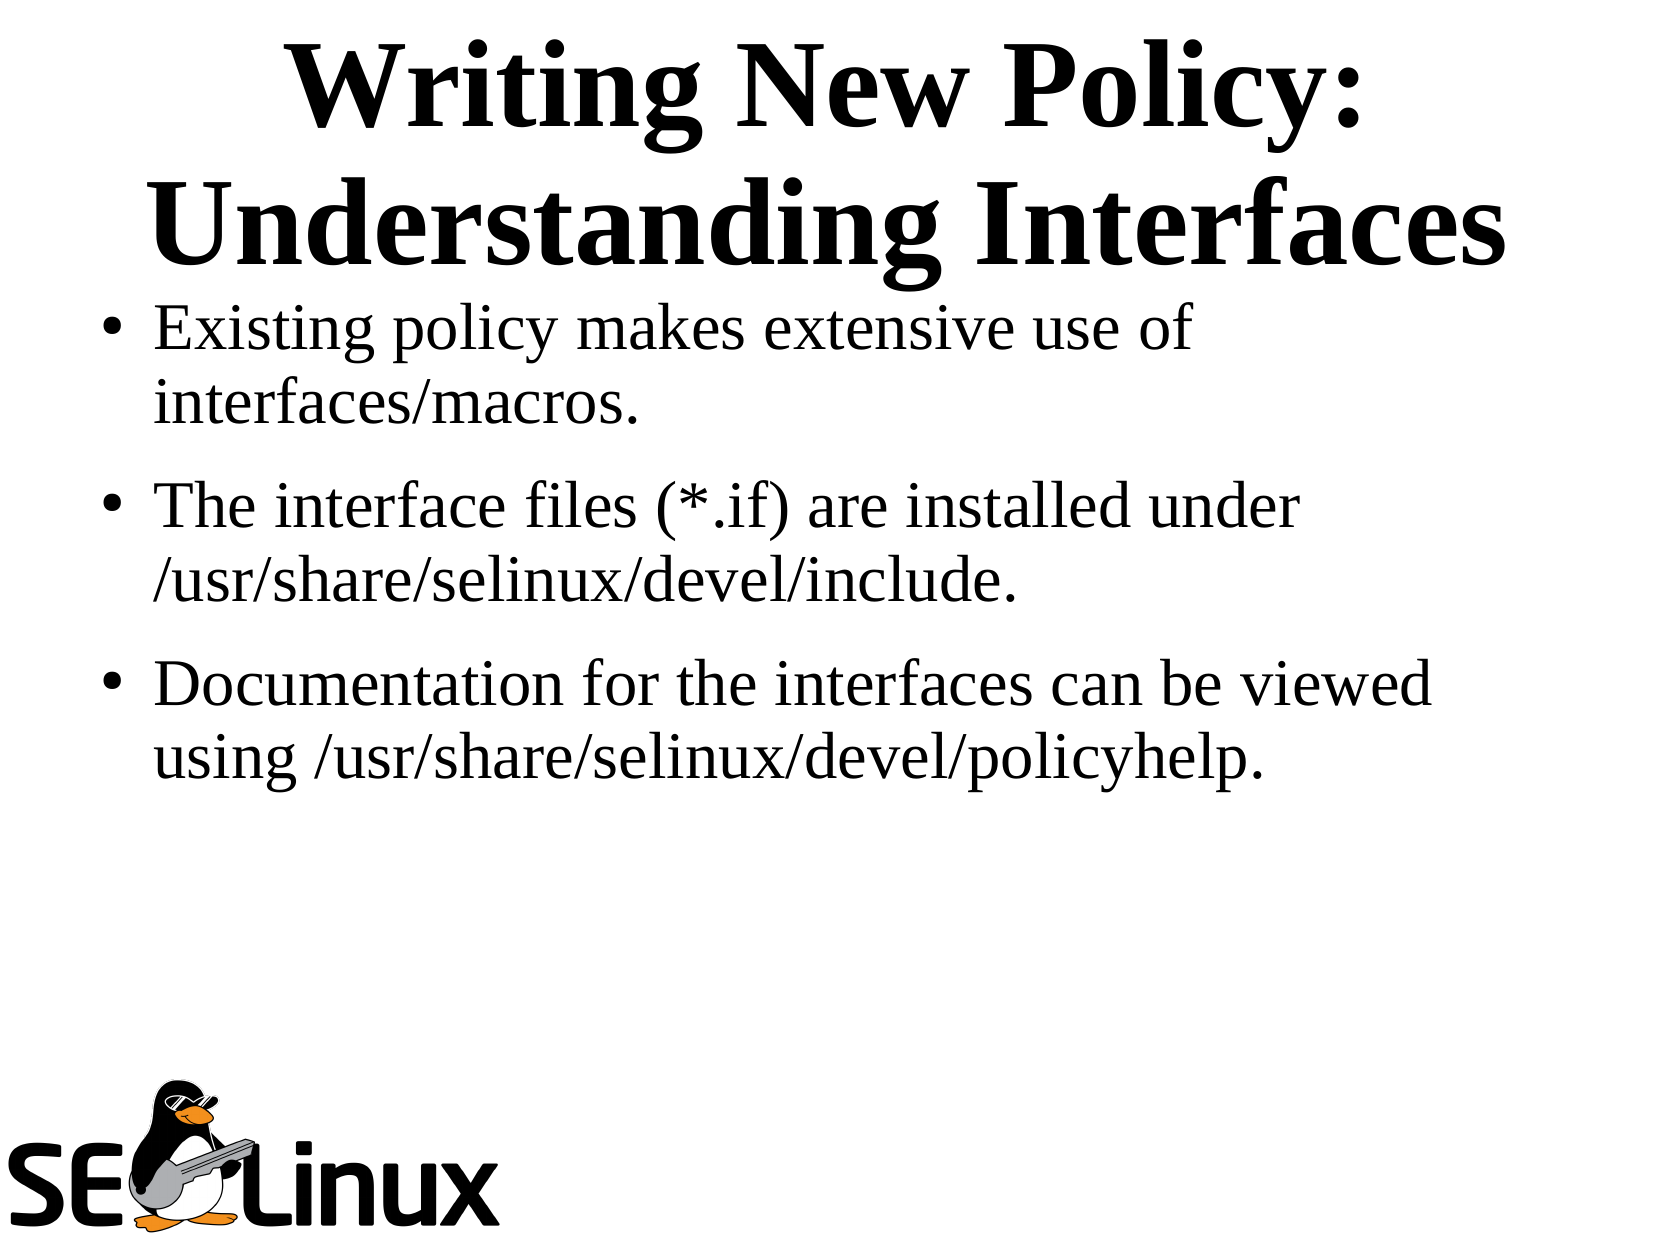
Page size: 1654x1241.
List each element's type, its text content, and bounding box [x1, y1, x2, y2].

title Writing New Policy: Understanding Interfaces [82, 14, 1571, 290]
picture [0, 919, 526, 1241]
list Existing policy makes extensive use of interfaces/macros. The interface files (*.if) are installed under /usr/share/selinux/devel/include. Documentation for the interfaces can be viewed using /usr/share/selinux/devel/policyhelp. [82, 290, 1571, 1010]
